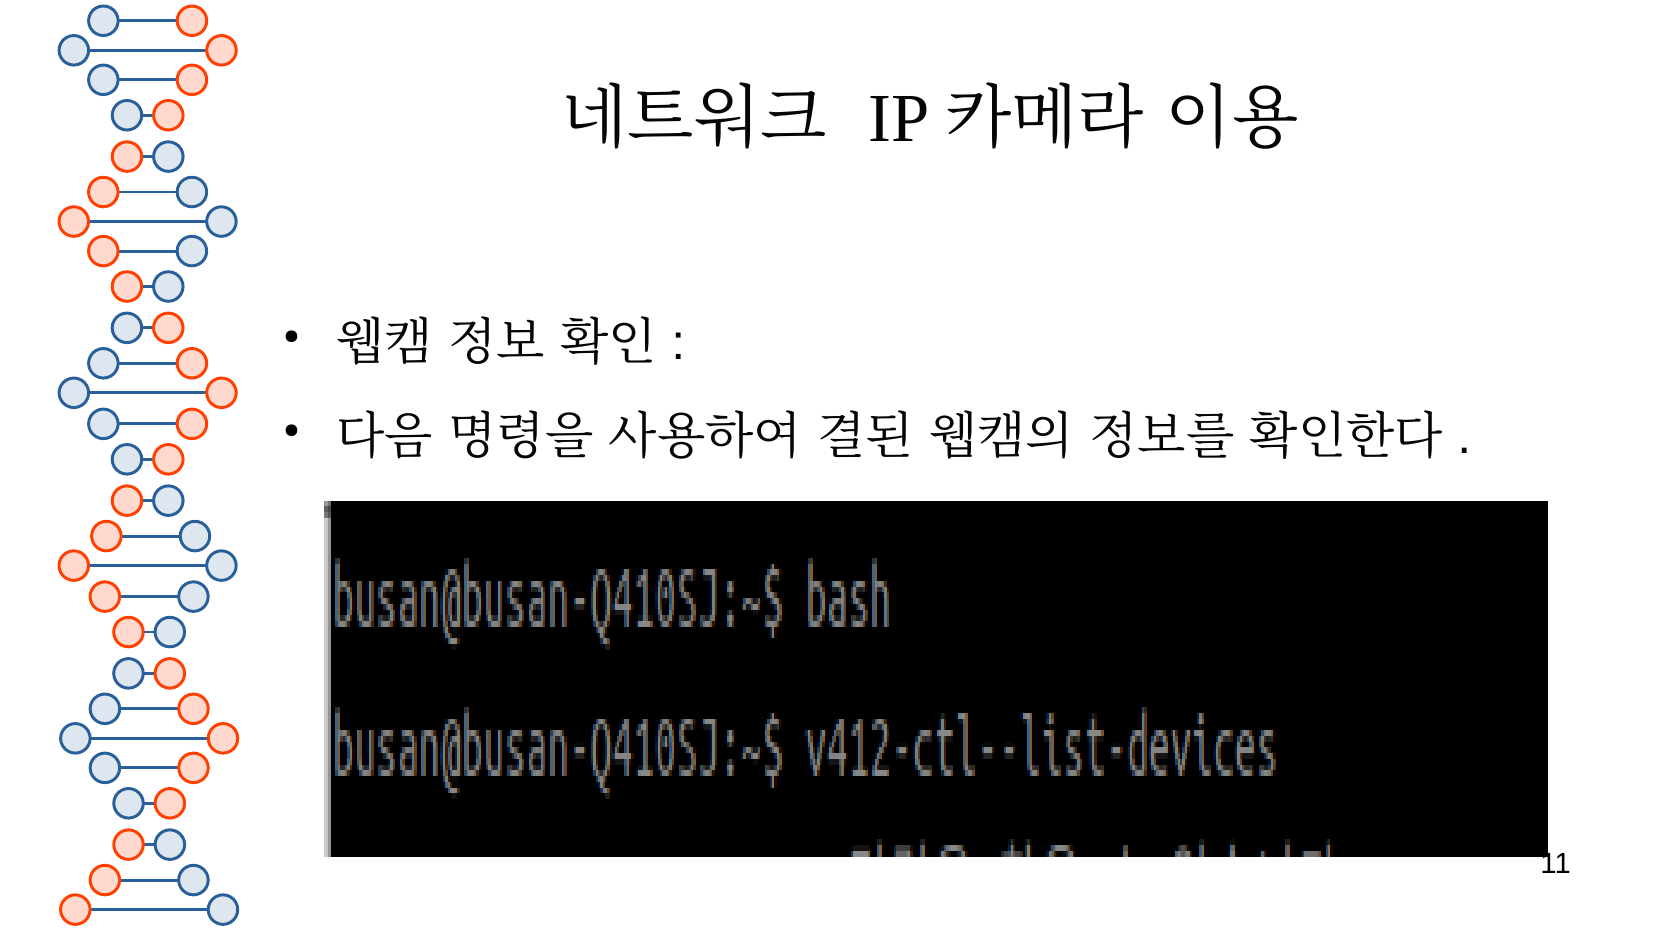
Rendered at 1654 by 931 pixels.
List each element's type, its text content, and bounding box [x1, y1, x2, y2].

title 네트워크 IP카메라 이용 [265, 35, 1595, 189]
list 웹캠 정보 확인: 다음 명령을 사용하여 결된 웹캠의 정보를 확인한다. [265, 224, 1595, 764]
picture [324, 501, 1548, 857]
